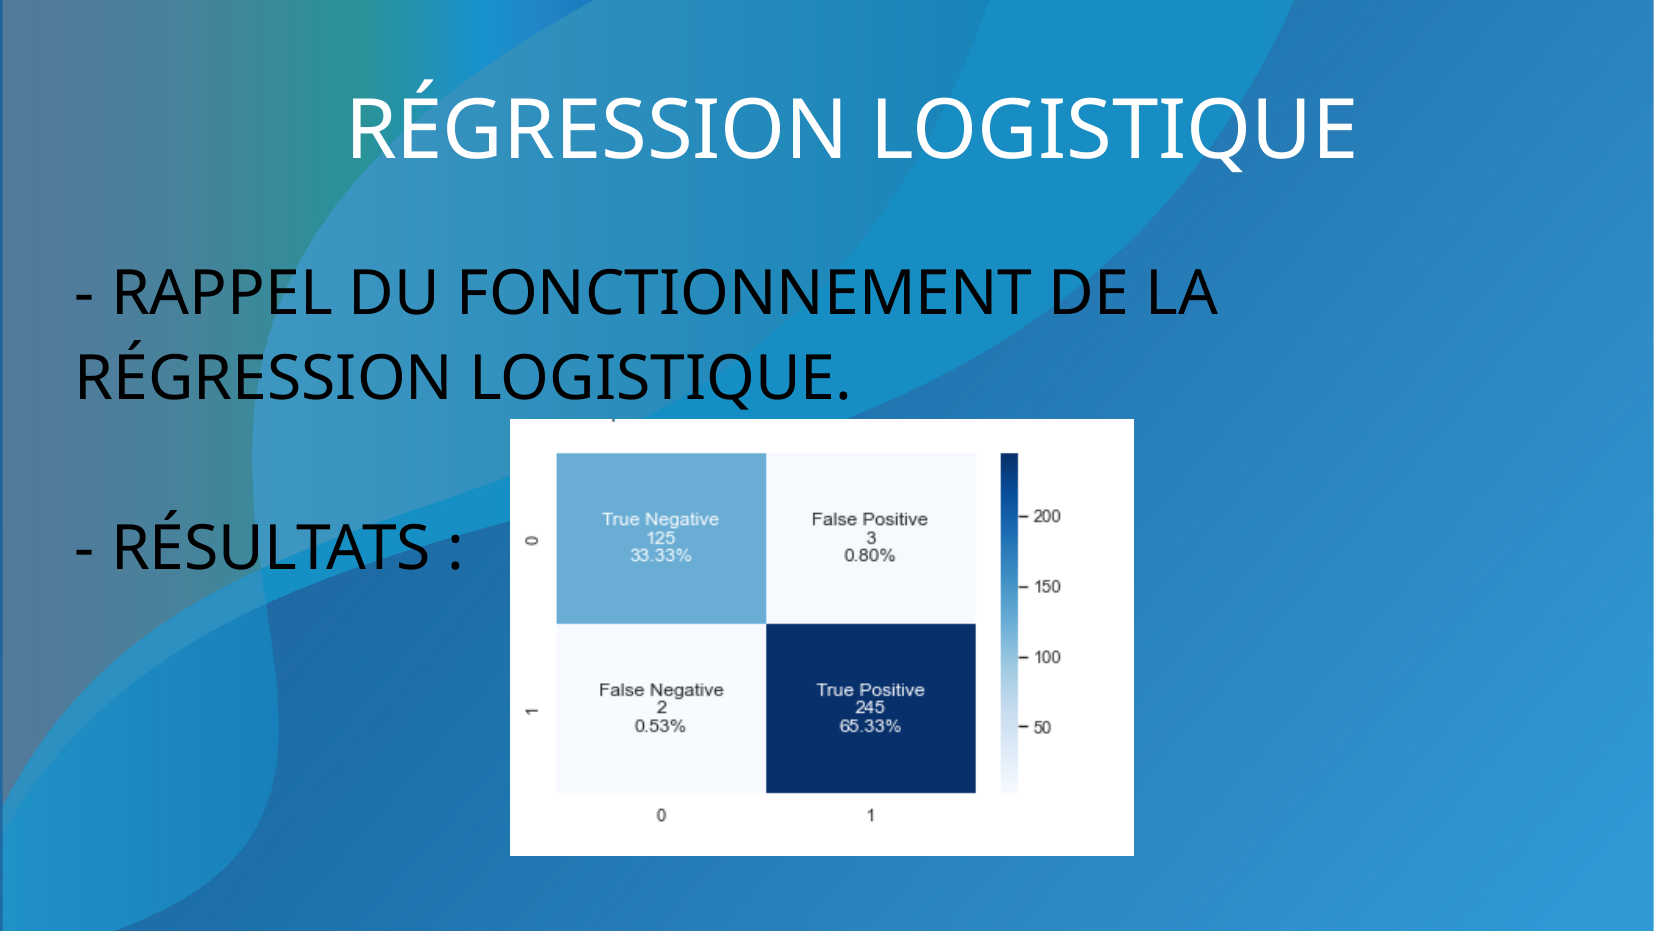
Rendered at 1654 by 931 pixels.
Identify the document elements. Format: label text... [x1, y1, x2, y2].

text_box - RAPPEL DU FONCTIONNEMENT DE LA RÉGRESSION LOGISTIQUE. - RÉSULTATS : [60, 240, 1591, 630]
picture [0, 0, 1654, 931]
title RÉGRESSION LOGISTIQUE [345, 43, 1381, 211]
